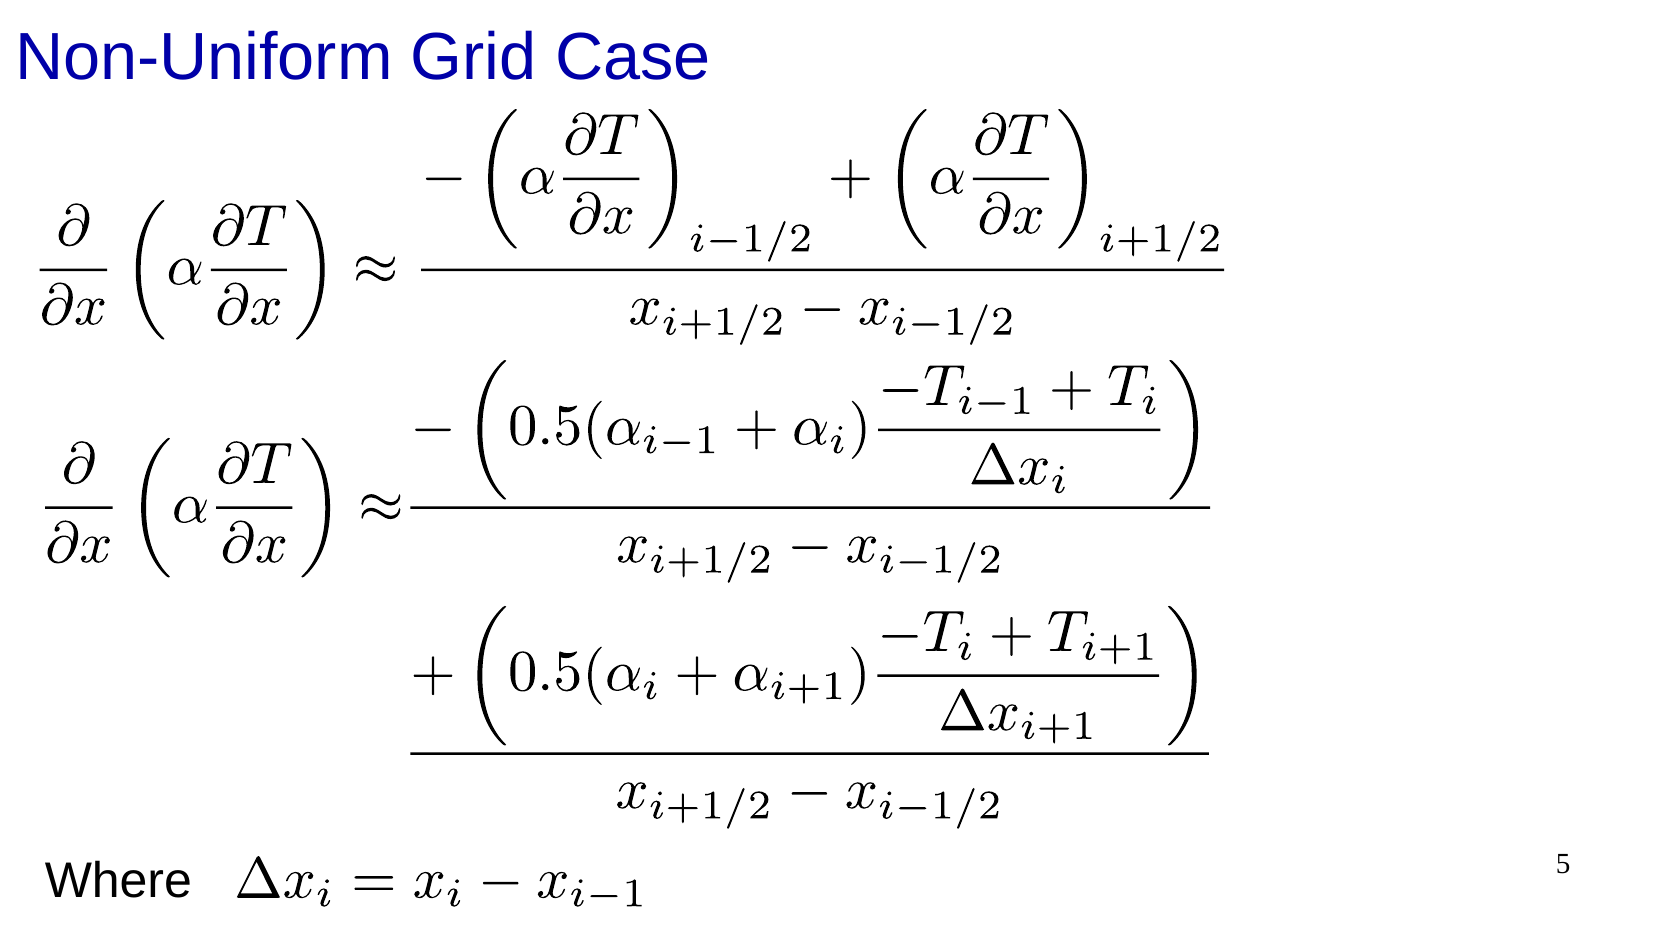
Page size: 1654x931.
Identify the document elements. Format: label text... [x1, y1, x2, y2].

text_box Where [30, 844, 346, 916]
text_box [45, 360, 1211, 829]
text_box [39, 109, 1225, 346]
text_box [234, 856, 646, 912]
title Non-Uniform Grid Case [15, 15, 1613, 99]
